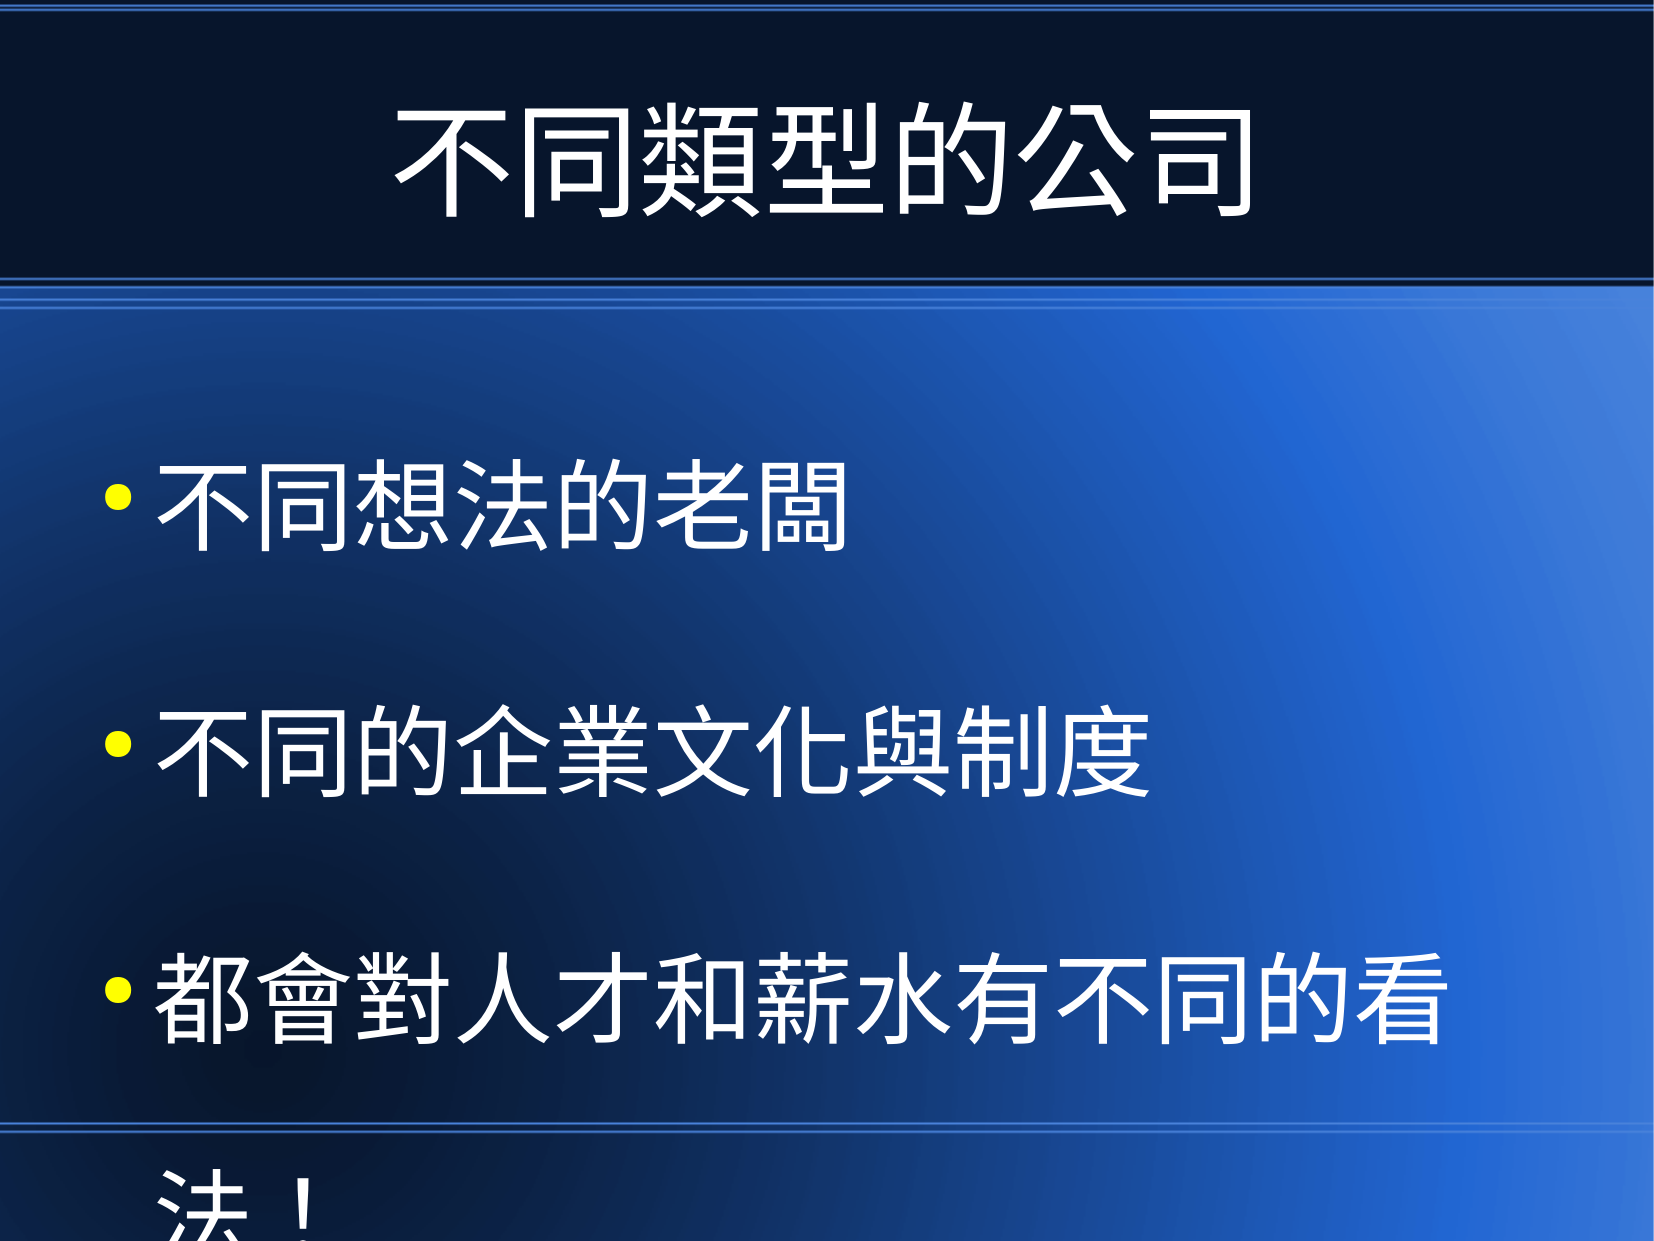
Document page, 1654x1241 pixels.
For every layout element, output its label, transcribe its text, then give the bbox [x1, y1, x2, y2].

list 不同想法的老闆 不同的企業文化與制度 都會對人才和薪水有不同的看法！ [82, 355, 1571, 1241]
picture [0, 0, 1654, 1241]
title 不同類型的公司 [82, 49, 1571, 257]
